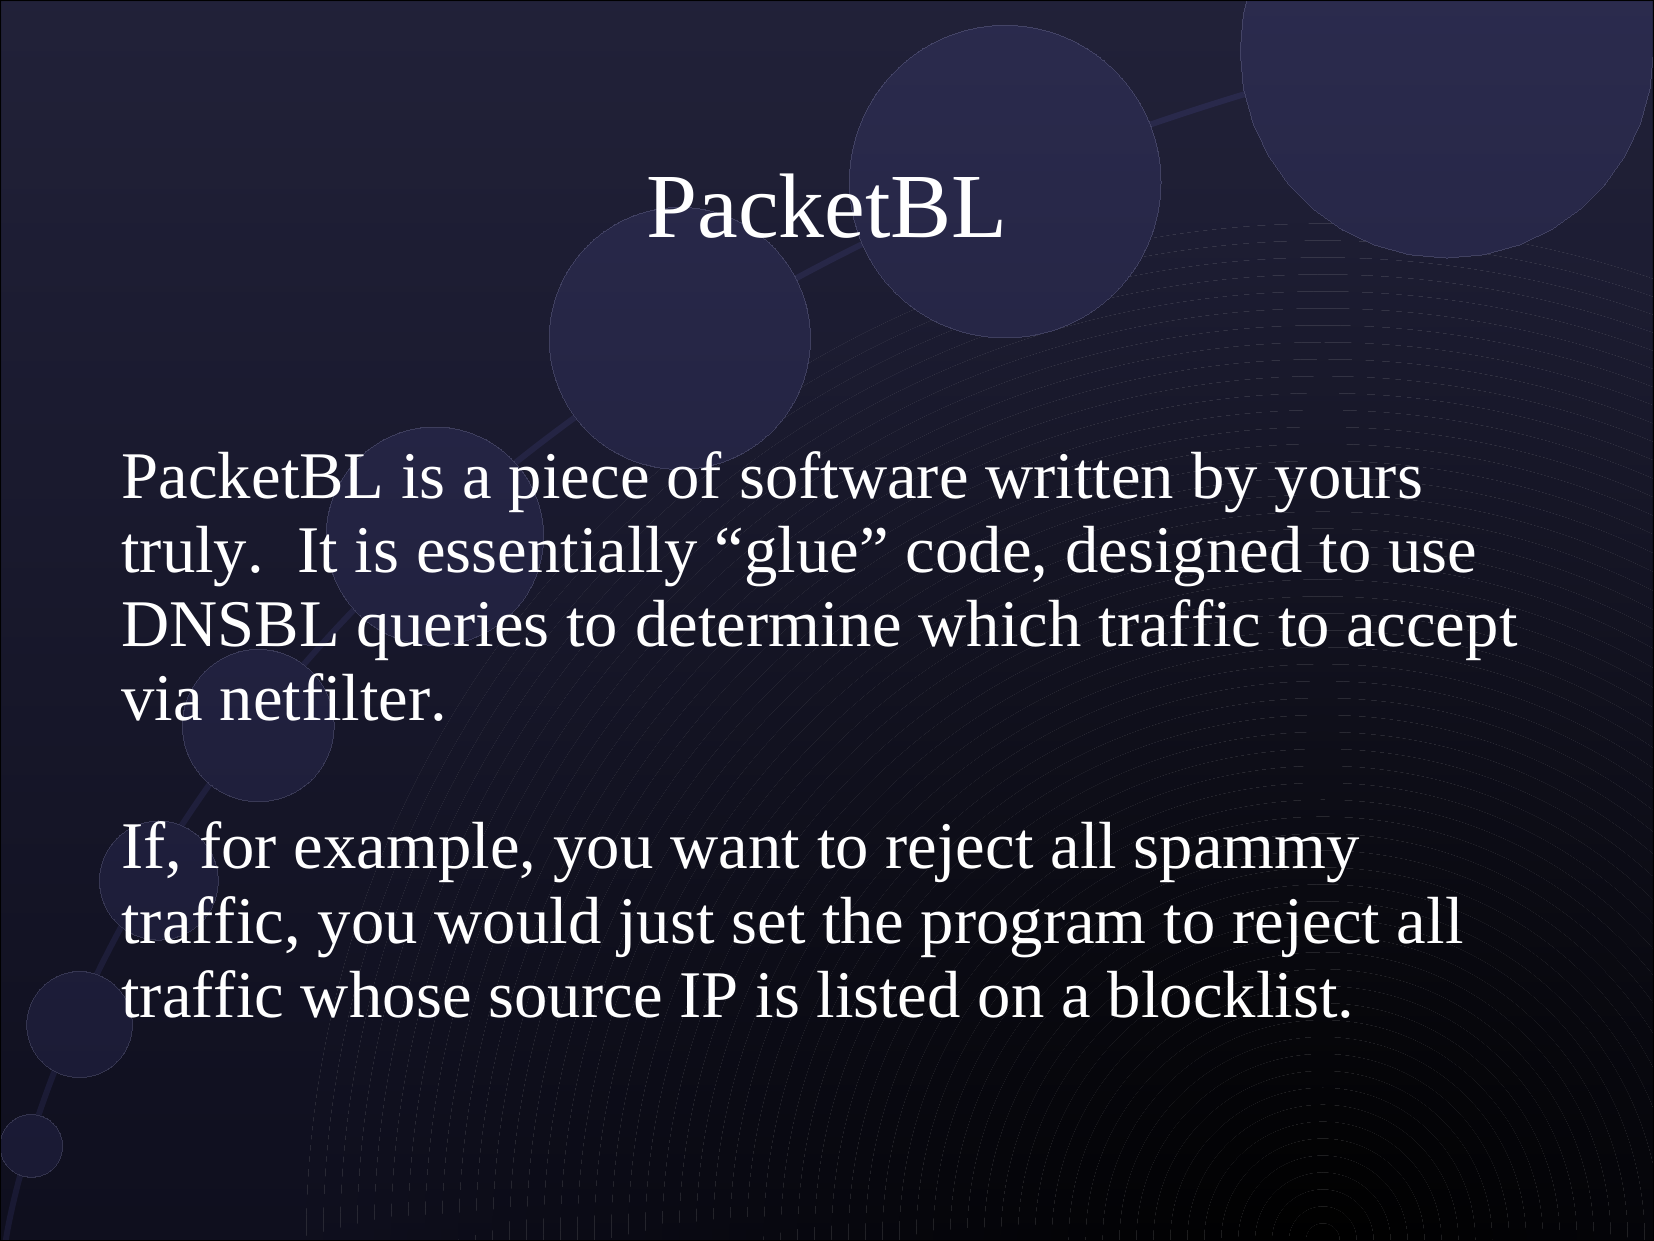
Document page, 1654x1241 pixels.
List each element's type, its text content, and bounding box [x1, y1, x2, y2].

subtitle PacketBL is a piece of software written by yours truly. It is essentially “glue” code, designed to use DNSBL queries to determine which traffic to accept via netfilter. If, for example, you want to reject all spammy traffic, you would just set the program to reject all traffic whose source IP is listed on a blocklist. [121, 344, 1534, 1127]
title PacketBL [121, 102, 1534, 311]
